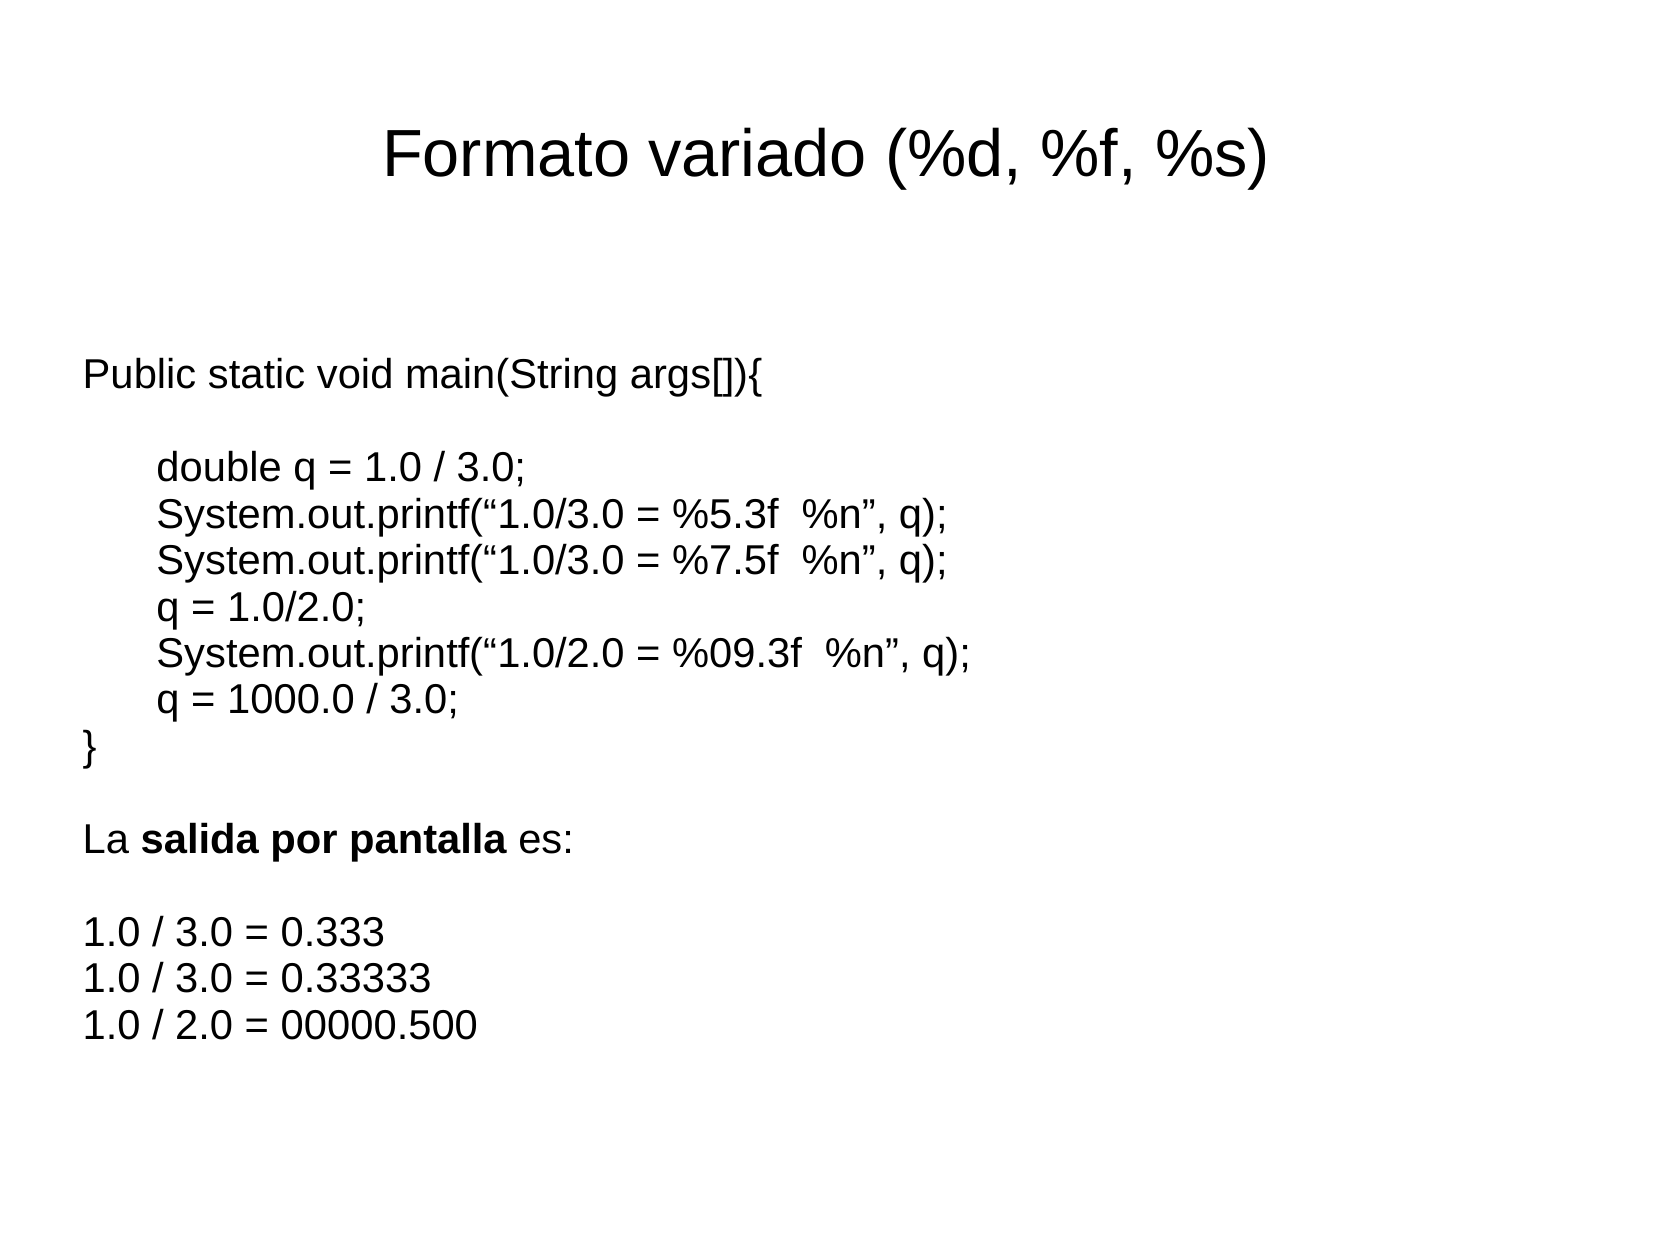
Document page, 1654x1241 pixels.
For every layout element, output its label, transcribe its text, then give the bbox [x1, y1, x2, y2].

title Formato variado (%d, %f, %s) [82, 49, 1571, 257]
subtitle Public static void main(String args[]){ double q = 1.0 / 3.0; System.out.printf(“1.0/3.0 = %5.3f %n”, q); System.out.printf(“1.0/3.0 = %7.5f %n”, q); q = 1.0/2.0; System.out.printf(“1.0/2.0 = %09.3f %n”, q); q = 1000.0 / 3.0; } La salida por pantalla es: 1.0 / 3.0 = 0.333 1.0 / 3.0 = 0.33333 1.0 / 2.0 = 00000.500 [82, 290, 1571, 1109]
